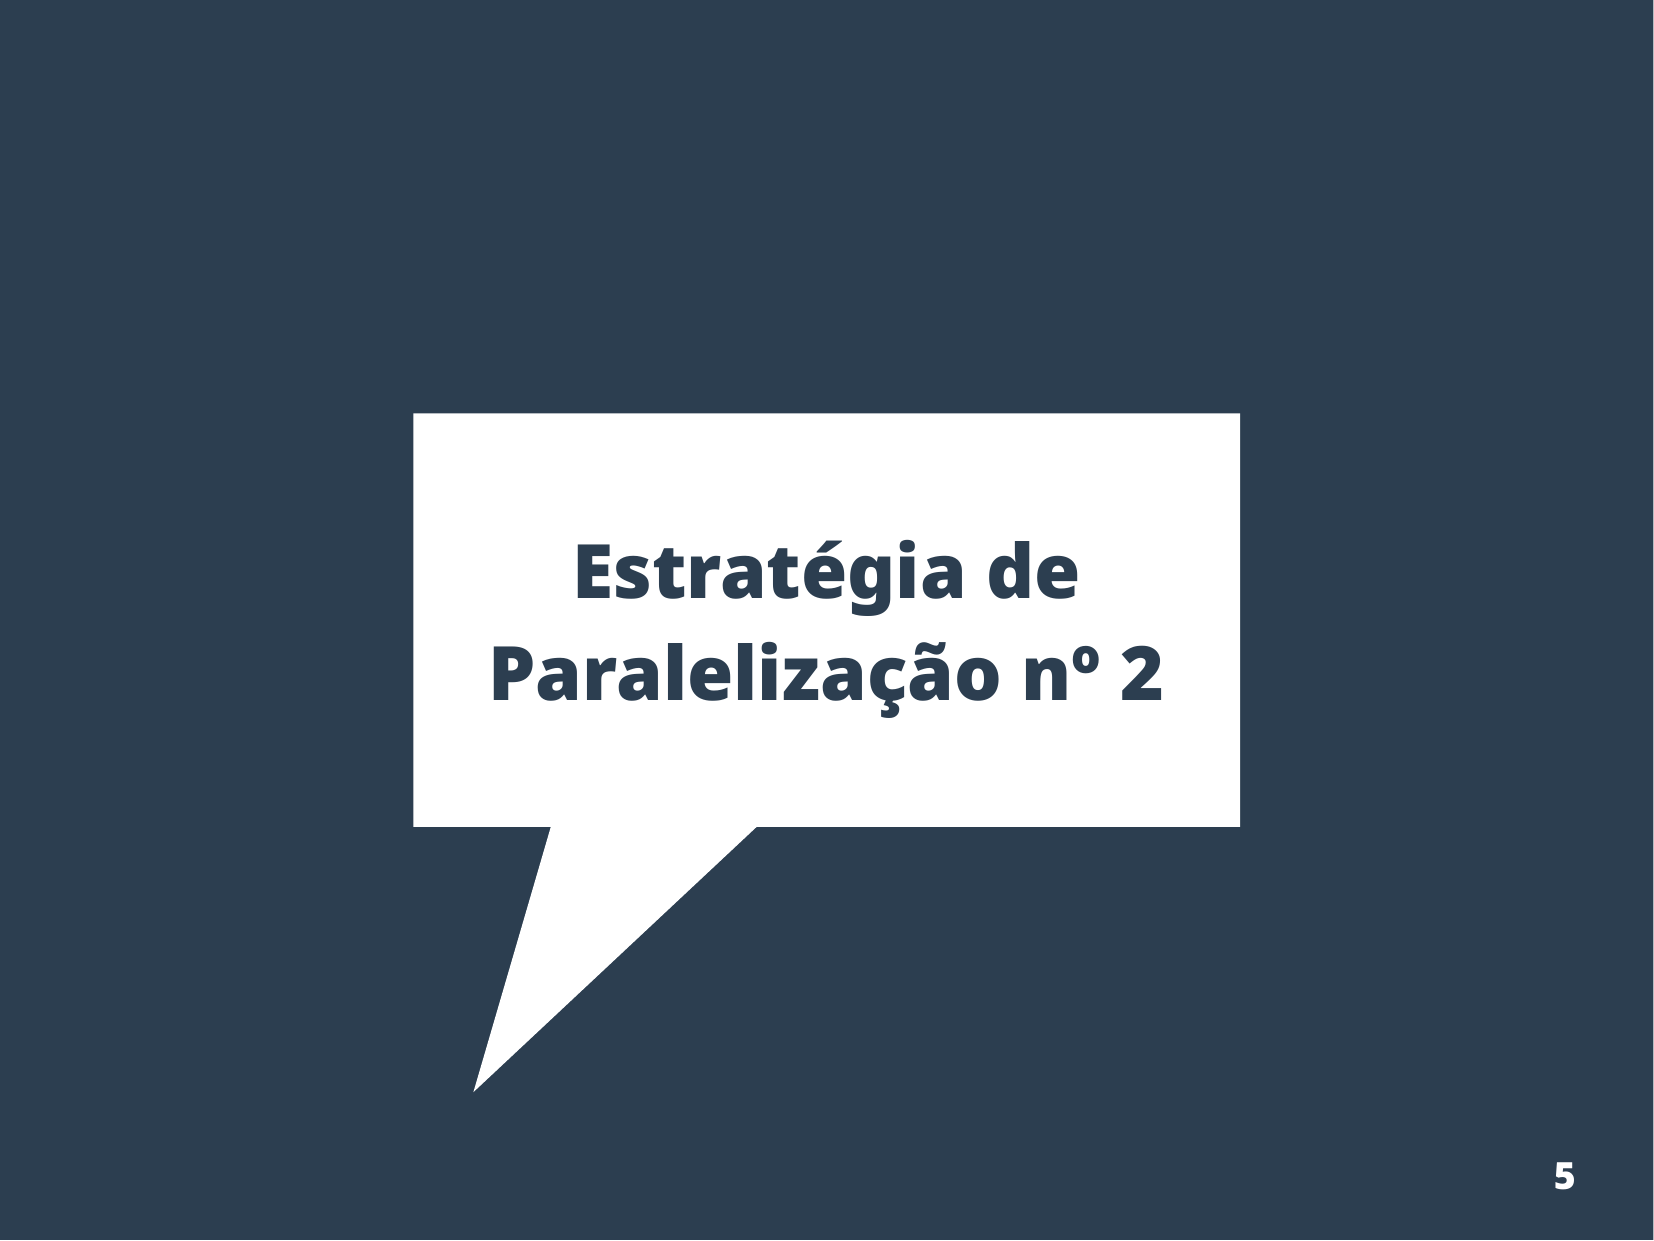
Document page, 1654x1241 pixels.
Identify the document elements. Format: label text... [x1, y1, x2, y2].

title Estratégia de Paralelização nº 2 [442, 442, 1211, 798]
